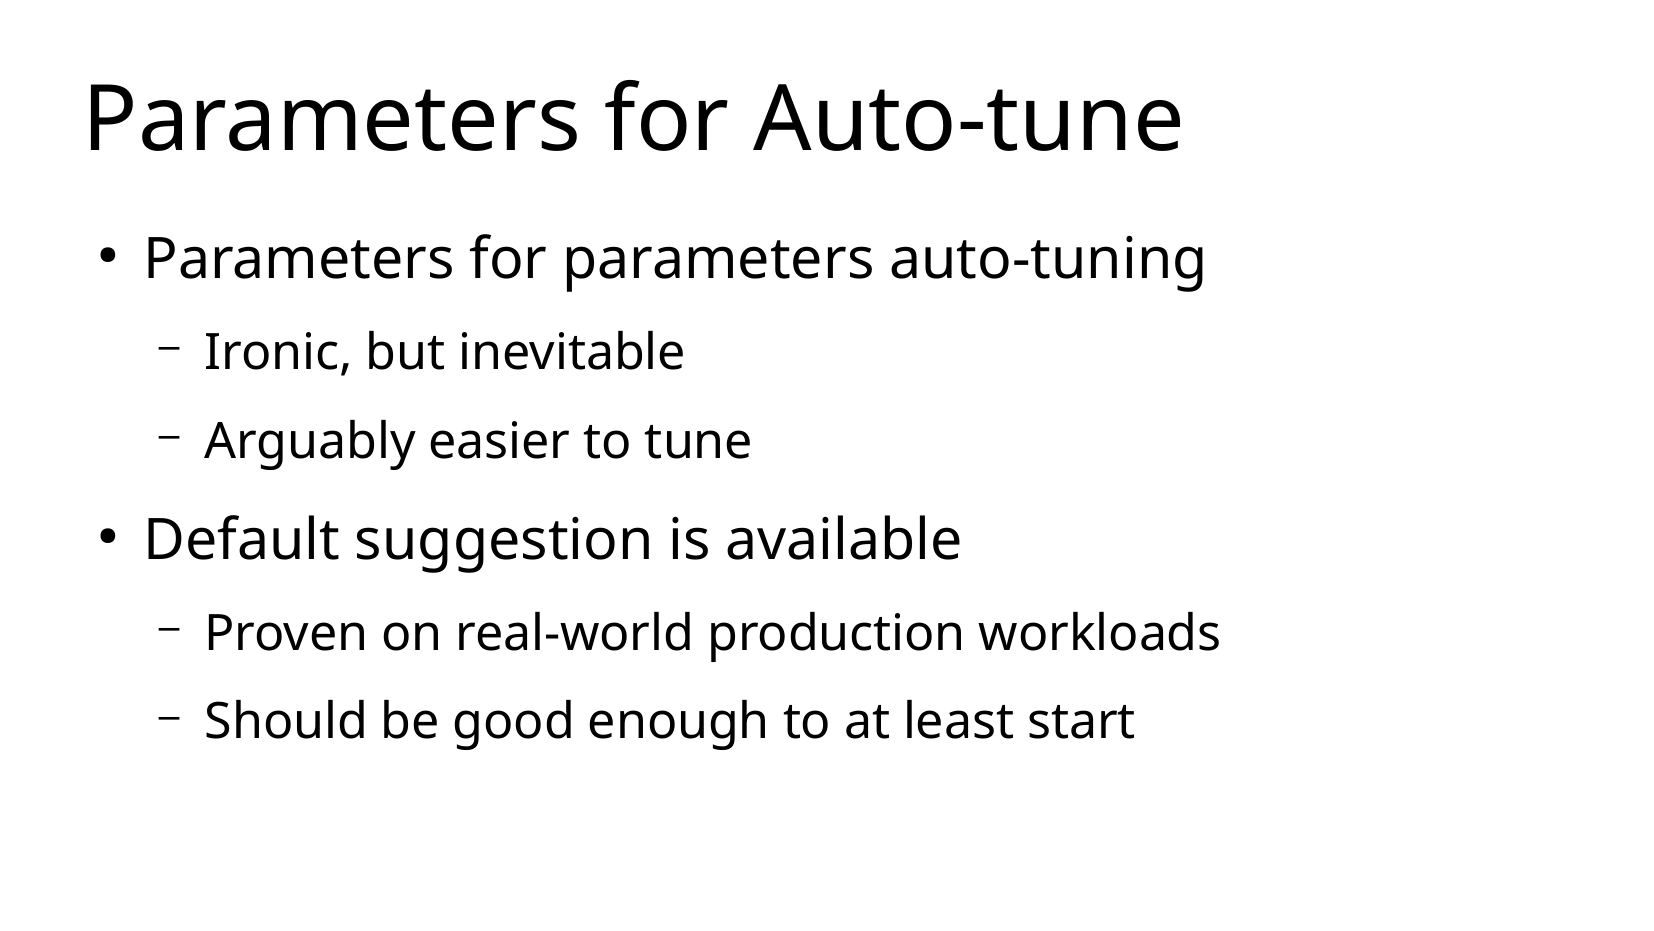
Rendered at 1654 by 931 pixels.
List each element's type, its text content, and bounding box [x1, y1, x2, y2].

list Parameters for parameters auto-tuning Ironic, but inevitable Arguably easier to tune Default suggestion is available Proven on real-world production workloads Should be good enough to at least start [82, 217, 1571, 758]
title Parameters for Auto-tune [82, 37, 1571, 193]
